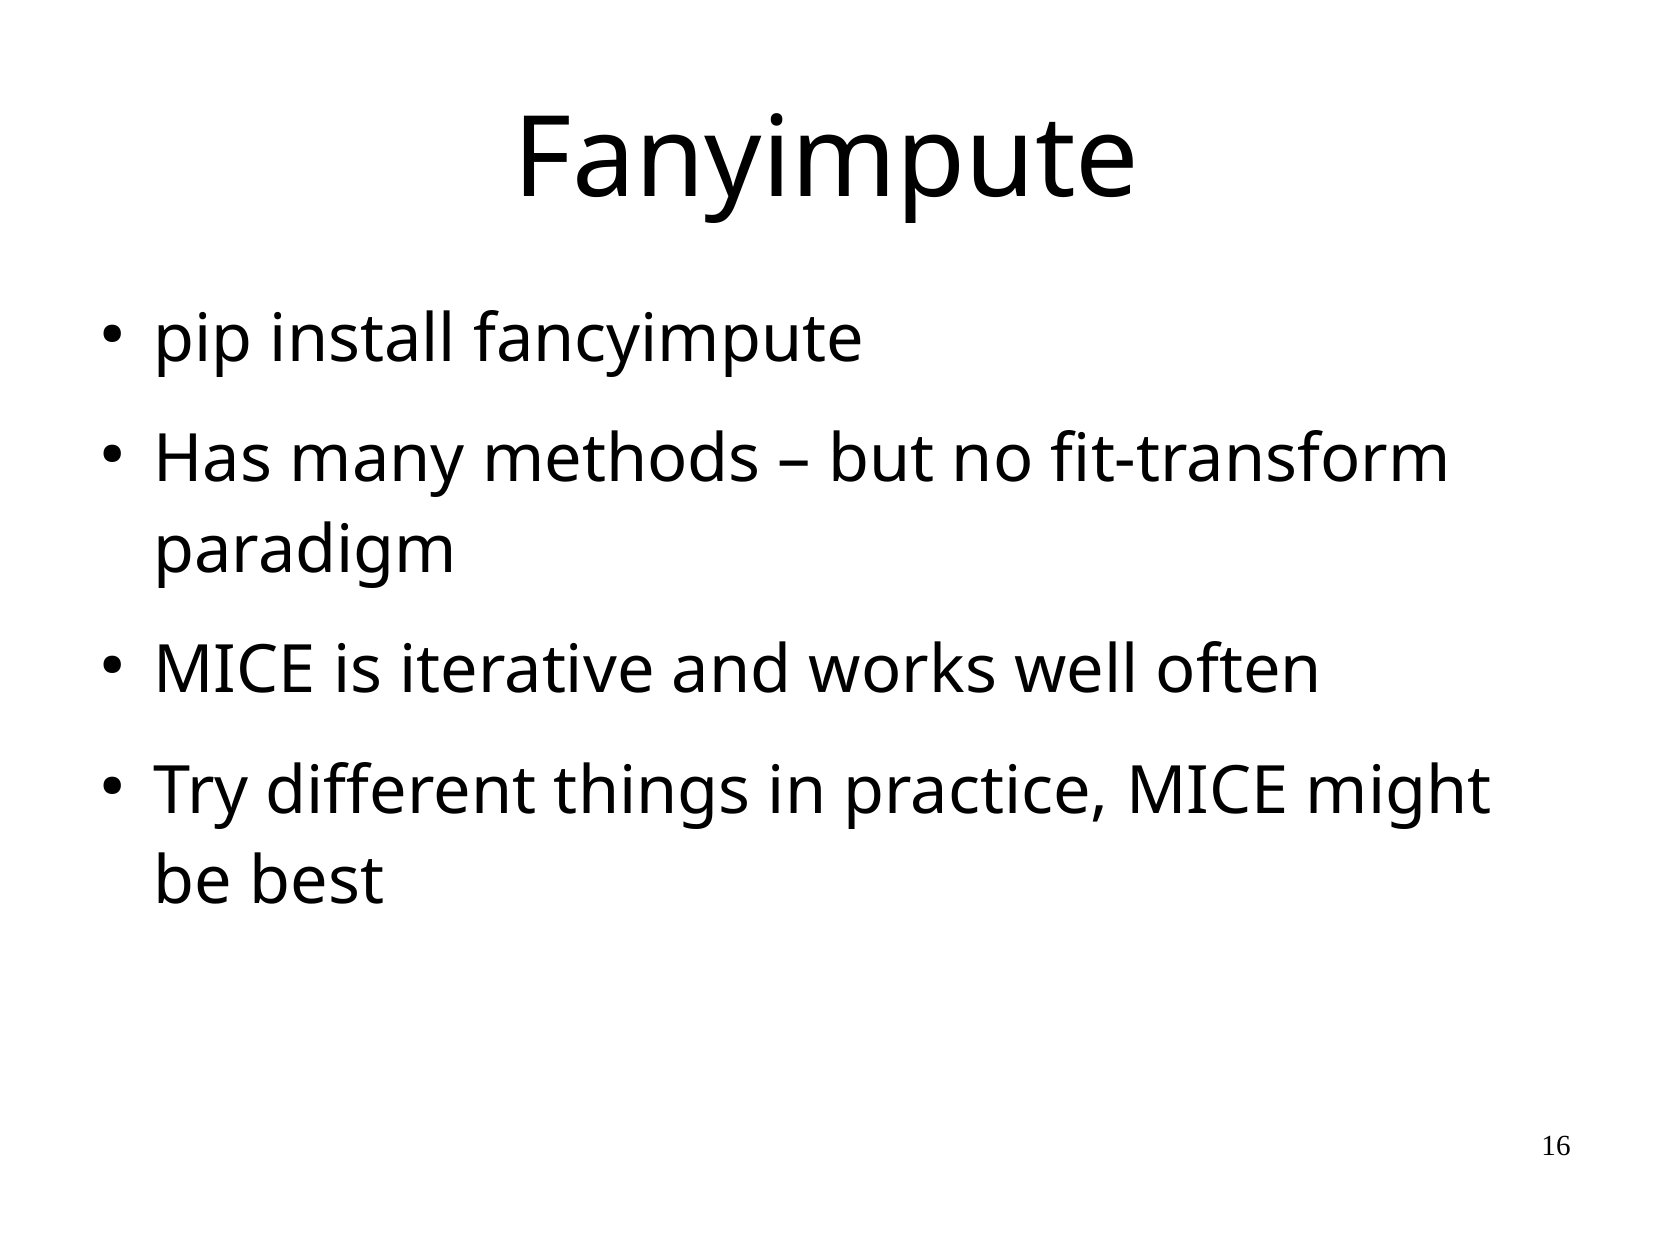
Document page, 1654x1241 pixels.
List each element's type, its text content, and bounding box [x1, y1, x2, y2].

list pip install fancyimpute Has many methods – but no fit-transform paradigm MICE is iterative and works well often Try different things in practice, MICE might be best [82, 290, 1571, 1010]
title Fanyimpute [82, 49, 1571, 257]
